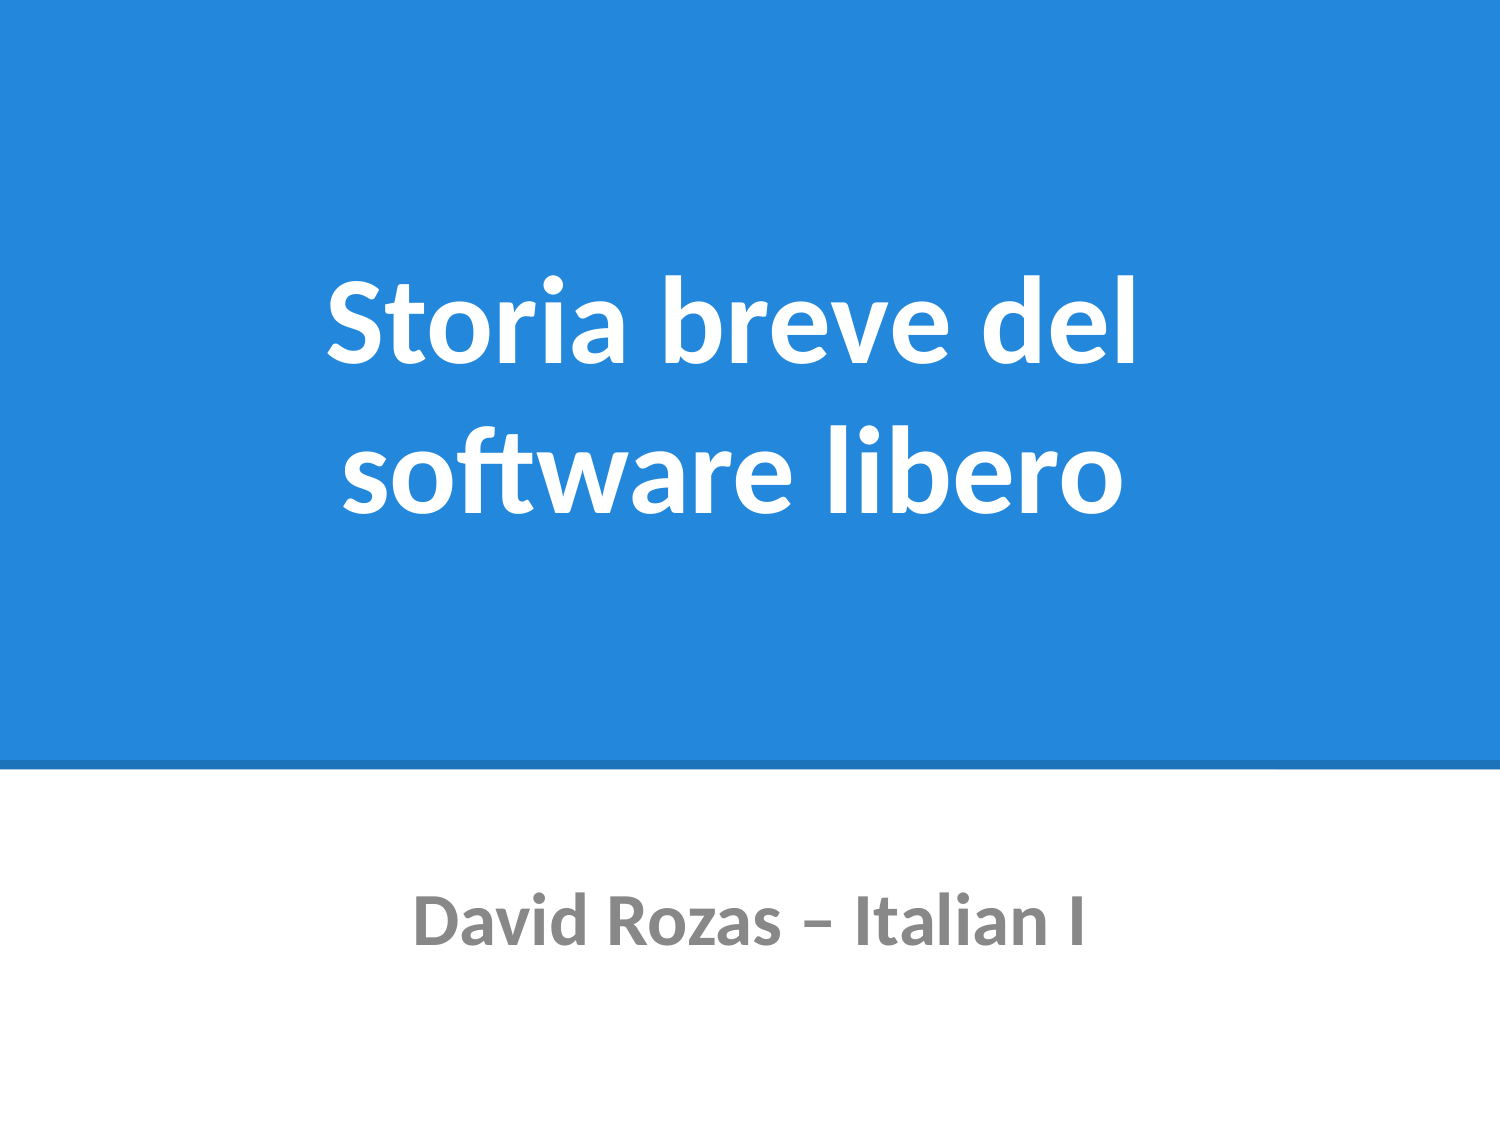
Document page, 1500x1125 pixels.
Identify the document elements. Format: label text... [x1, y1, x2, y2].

title Storia breve del software libero [95, 208, 1371, 570]
subtitle David Rozas – Italian I [112, 863, 1388, 1033]
